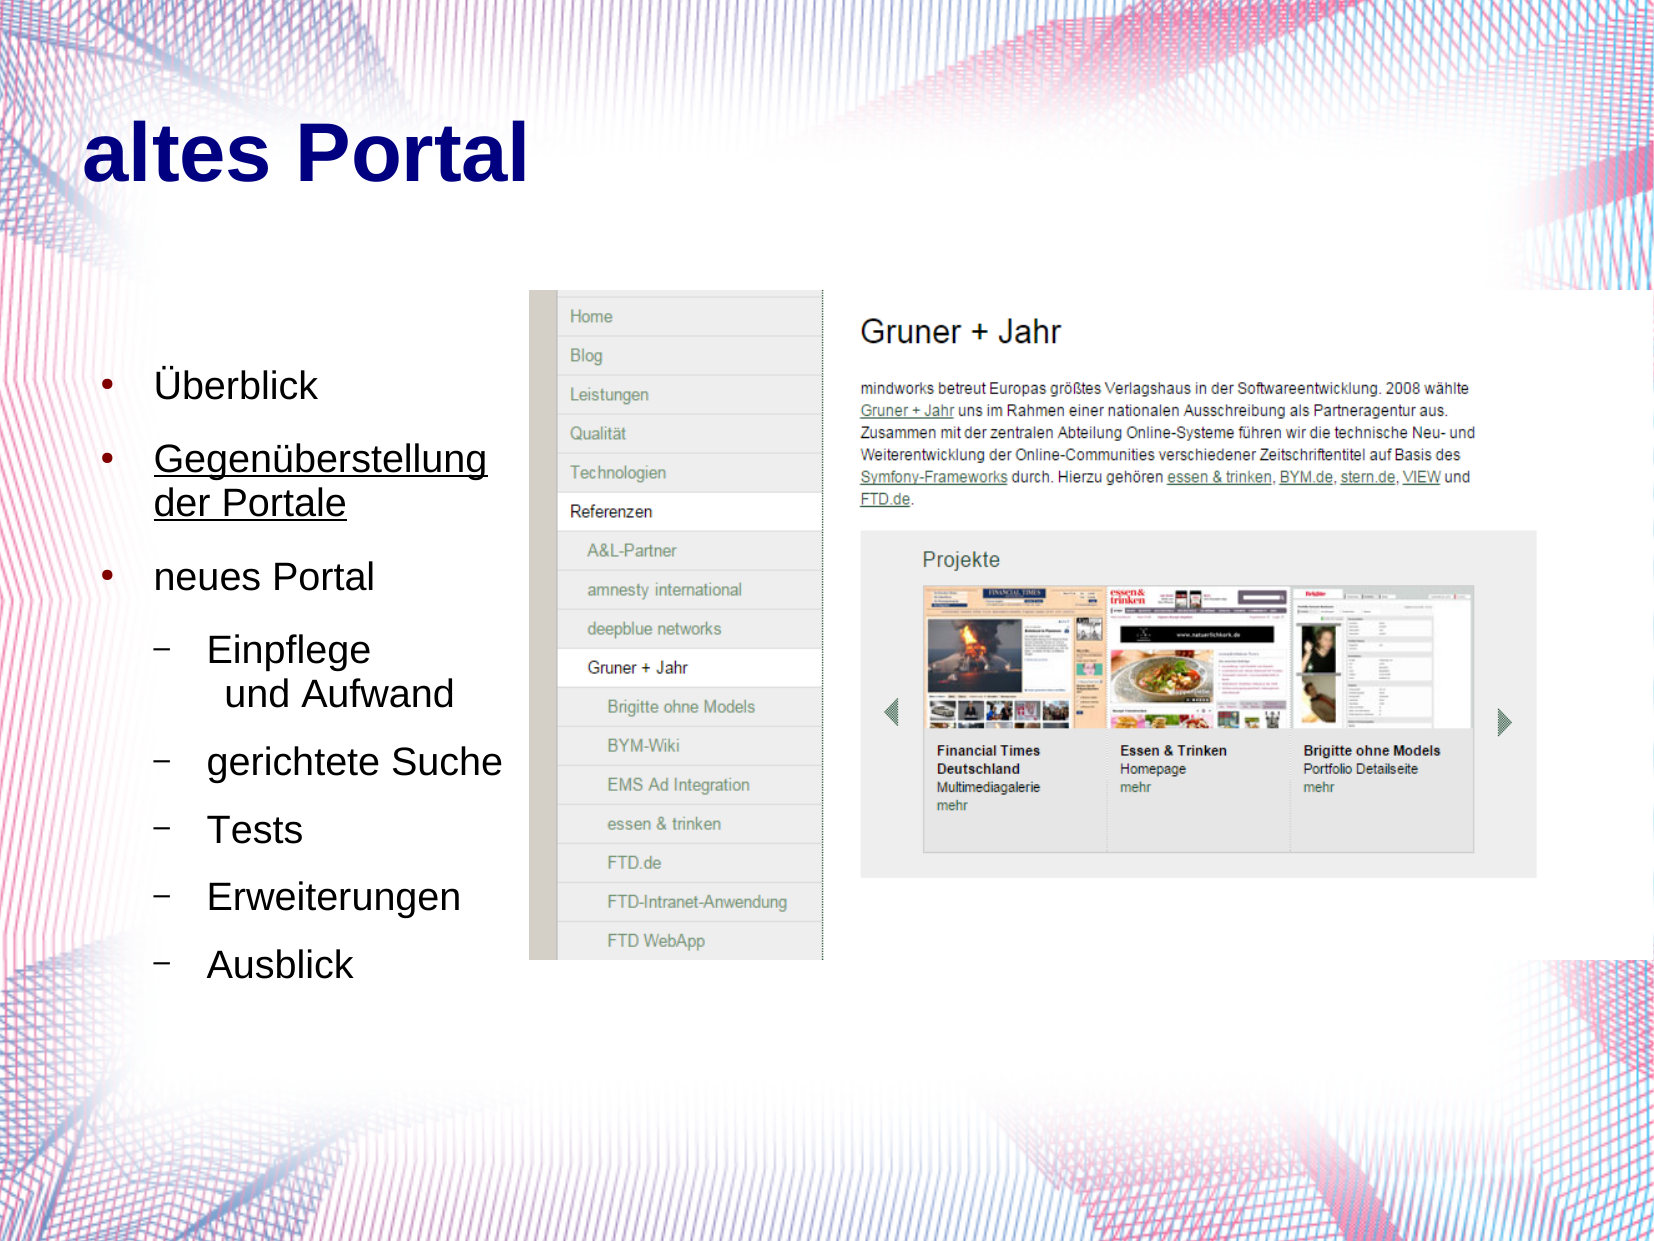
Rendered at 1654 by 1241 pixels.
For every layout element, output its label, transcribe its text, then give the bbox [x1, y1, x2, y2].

picture [0, 0, 1654, 1241]
title altes Portal [82, 49, 1571, 257]
list Überblick Gegenüberstellung der Portale neues Portal Einpflege und Aufwand gerichtete Suche Tests Erweiterungen Ausblick [82, 290, 520, 1109]
